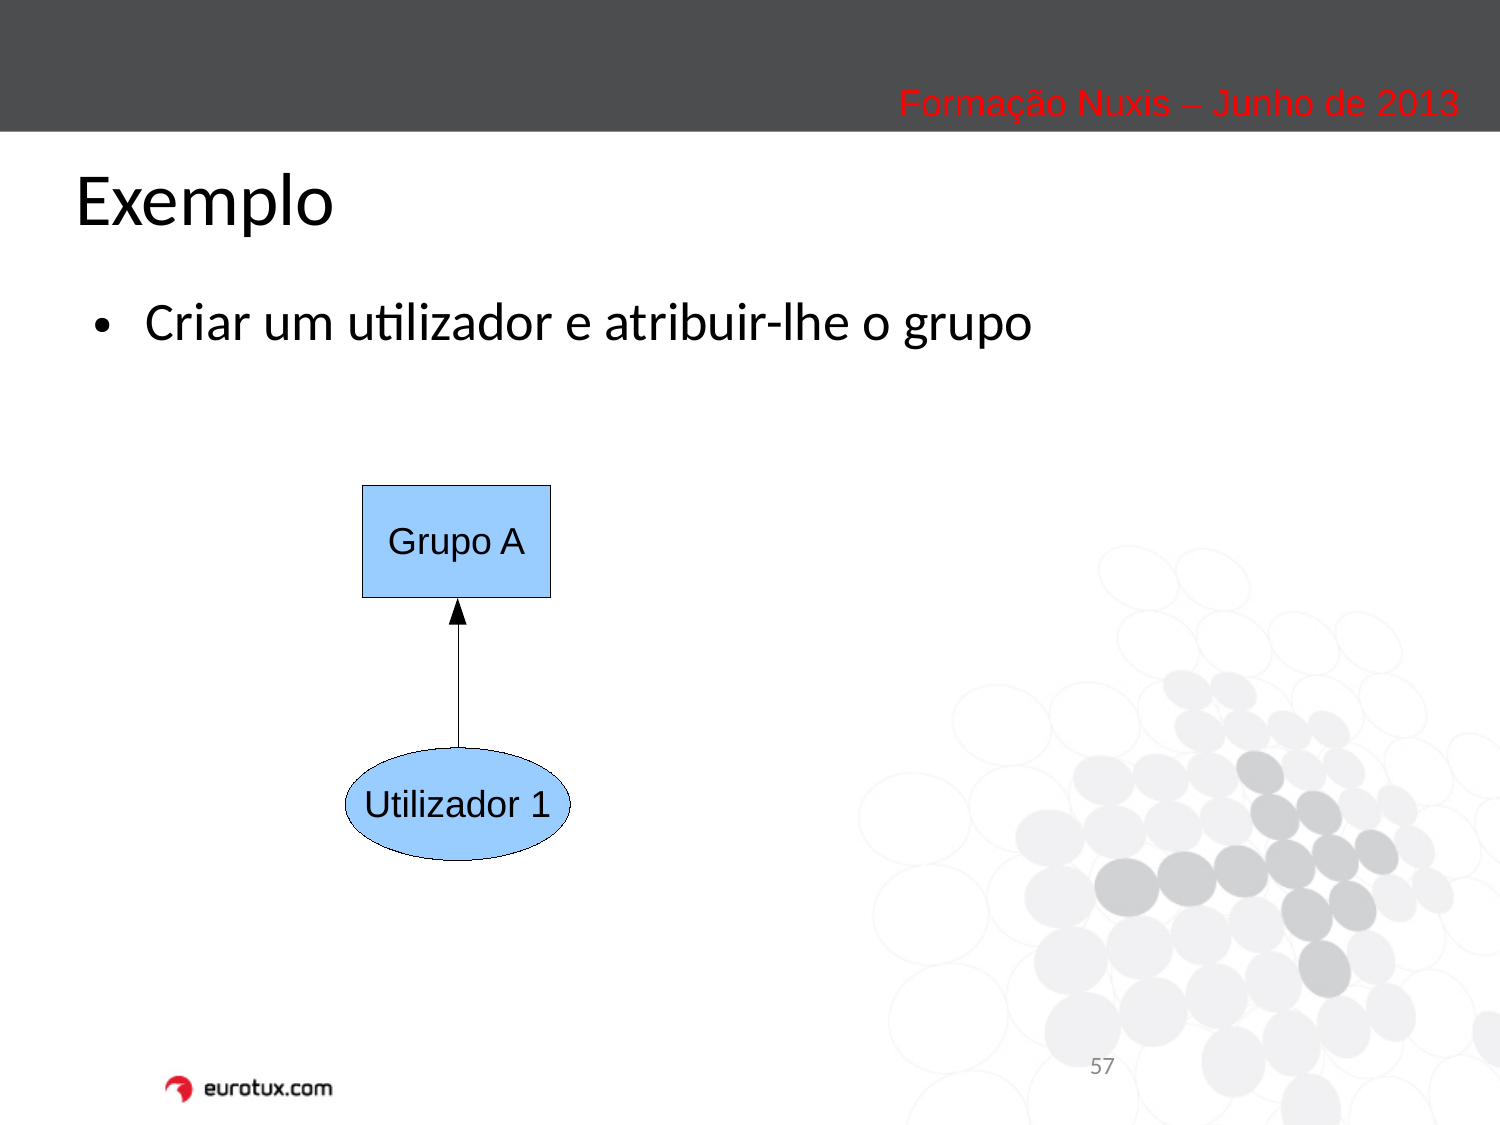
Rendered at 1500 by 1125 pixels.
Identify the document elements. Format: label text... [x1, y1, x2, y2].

title Exemplo [75, 112, 1425, 299]
list Criar um utilizador e atribuir-lhe o grupo [75, 299, 1425, 953]
picture [0, 0, 1500, 1125]
text_box Utilizador 1 [345, 747, 571, 861]
text_box Grupo A [362, 485, 551, 598]
